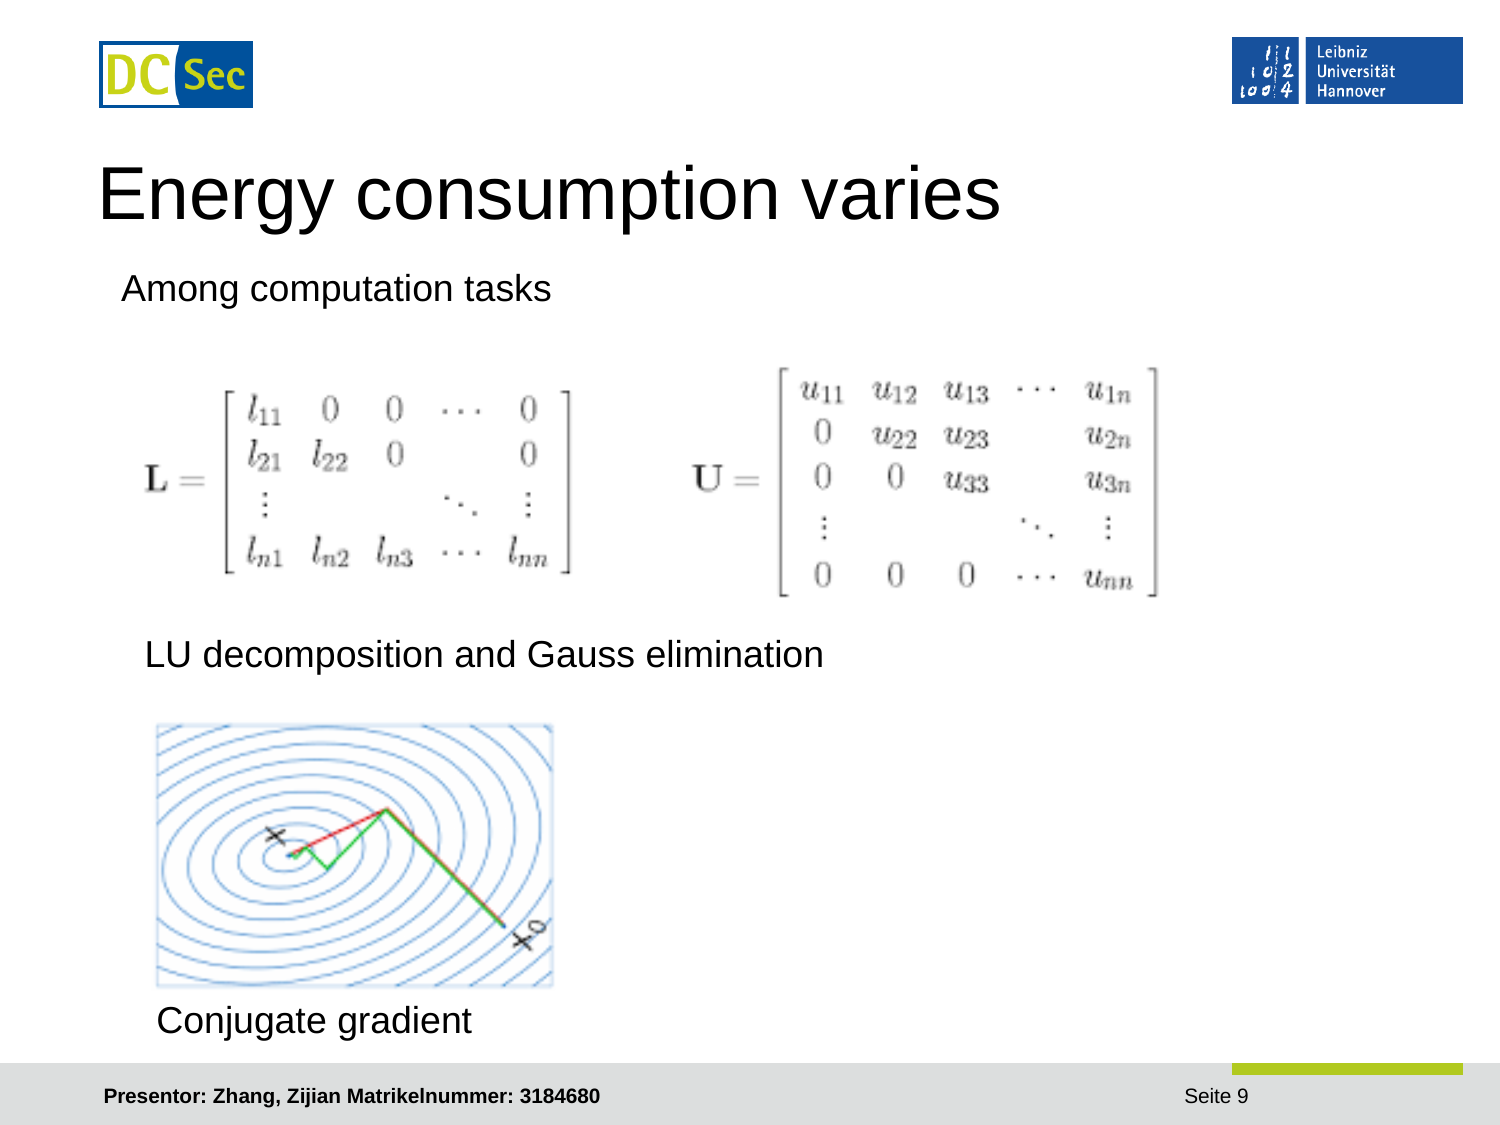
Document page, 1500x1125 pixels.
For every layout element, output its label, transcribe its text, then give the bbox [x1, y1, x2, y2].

text_box LU decomposition and Gauss elimination [129, 625, 840, 683]
picture [99, 41, 253, 108]
text_box Conjugate gradient [141, 992, 488, 1049]
text_box Presentor: Zhang, Zijian Matrikelnummer: 3184680 [88, 1074, 1181, 1125]
text_box Among computation tasks [106, 259, 591, 319]
picture [129, 352, 1173, 609]
title Energy consumption varies [82, 137, 1463, 274]
picture [1232, 37, 1463, 104]
picture [151, 720, 556, 991]
